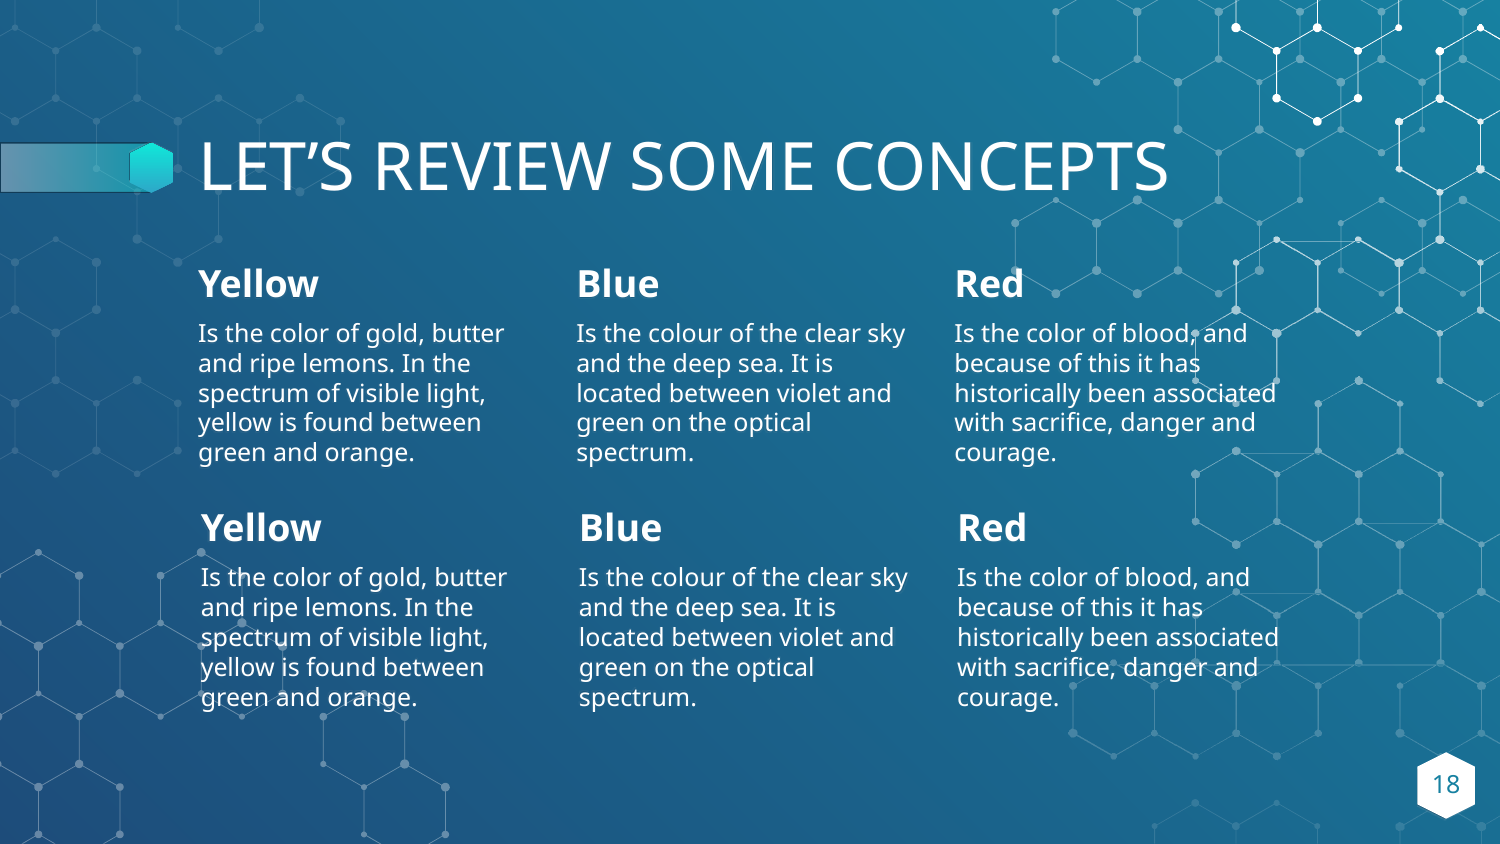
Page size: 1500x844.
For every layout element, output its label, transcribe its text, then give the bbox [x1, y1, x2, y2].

list Blue Is the colour of the clear sky and the deep sea. It is located between violet and green on the optical spectrum. [576, 259, 919, 479]
title LET’S REVIEW SOME CONCEPTS [198, 140, 1302, 198]
list Red Is the color of blood, and because of this it has historically been associated with sacrifice, danger and courage. [957, 503, 1300, 724]
list Red Is the color of blood, and because of this it has historically been associated with sacrifice, danger and courage. [954, 259, 1297, 479]
list Blue Is the colour of the clear sky and the deep sea. It is located between violet and green on the optical spectrum. [578, 503, 922, 724]
slide_number <número> [1417, 752, 1475, 819]
list Yellow Is the color of gold, butter and ripe lemons. In the spectrum of visible light, yellow is found between green and orange. [198, 259, 541, 479]
list Yellow Is the color of gold, butter and ripe lemons. In the spectrum of visible light, yellow is found between green and orange. [200, 503, 543, 724]
